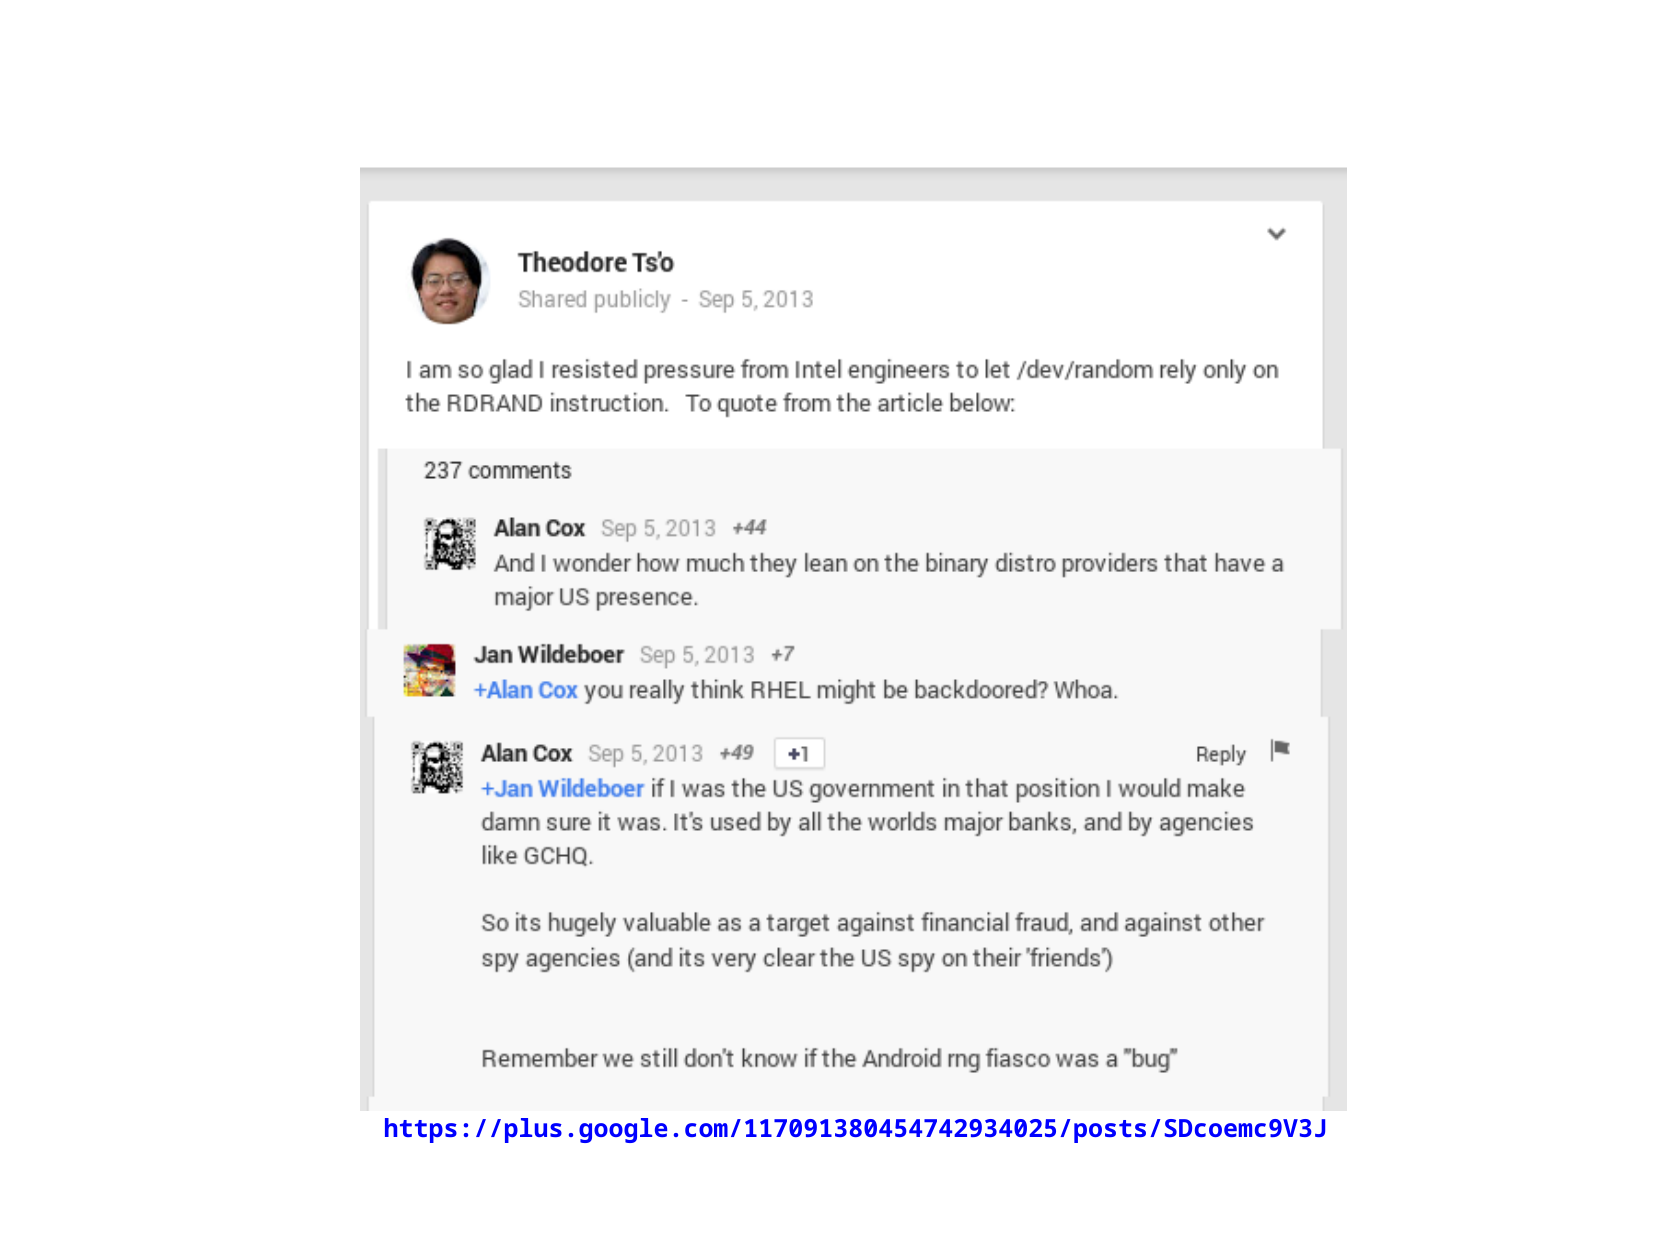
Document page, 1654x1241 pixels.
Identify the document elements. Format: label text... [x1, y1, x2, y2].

list https://plus.google.com/117091380454742934025/posts/SDcoemc9V3J [112, 1111, 1601, 1147]
picture [360, 140, 1347, 1111]
